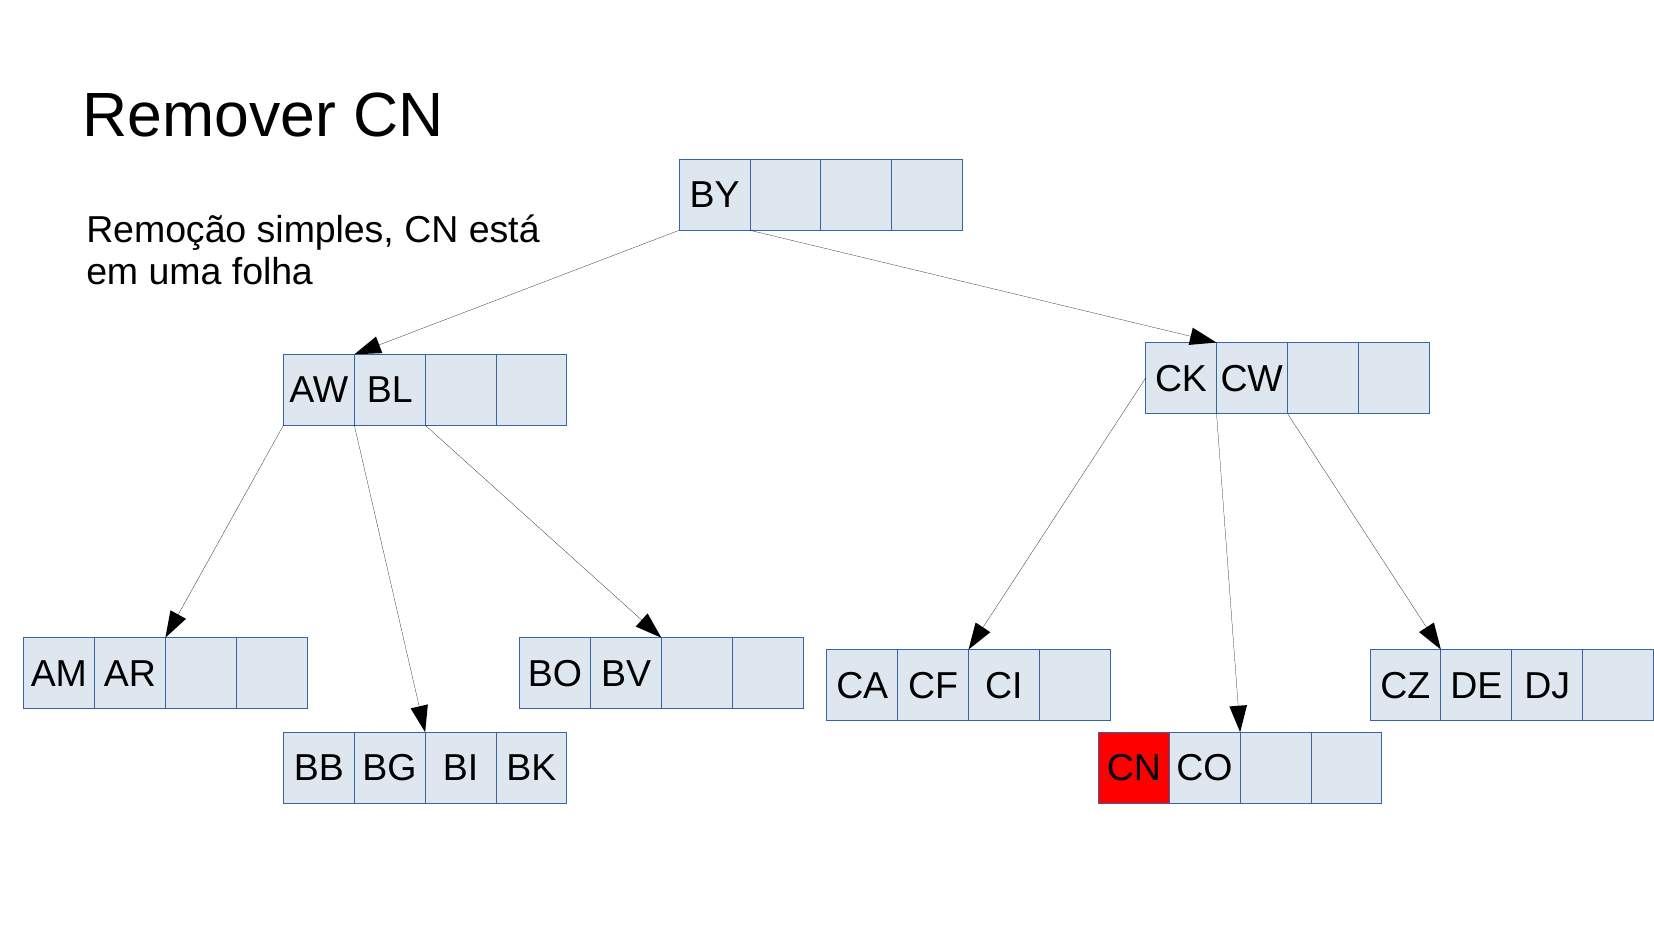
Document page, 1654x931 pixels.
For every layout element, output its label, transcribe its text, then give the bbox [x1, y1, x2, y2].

text_box BB [283, 732, 354, 804]
text_box [661, 637, 804, 709]
text_box [1582, 649, 1654, 721]
text_box CI [968, 649, 1039, 721]
text_box [425, 354, 567, 426]
text_box CA [826, 649, 897, 721]
title Remover CN [82, 37, 1571, 193]
text_box [1240, 732, 1382, 804]
text_box CN [1098, 732, 1169, 804]
text_box CW [1216, 342, 1287, 414]
text_box BI [425, 732, 496, 804]
text_box BO [519, 637, 590, 709]
text_box Remoção simples, CN está em uma folha [71, 200, 555, 300]
text_box BK [496, 732, 567, 804]
text_box CK [1145, 342, 1216, 414]
text_box CF [897, 649, 968, 721]
text_box [1039, 649, 1111, 721]
text_box AR [94, 637, 165, 709]
text_box [165, 637, 308, 709]
text_box [1287, 342, 1430, 414]
text_box BY [679, 159, 750, 231]
text_box AM [23, 637, 94, 709]
text_box BG [354, 732, 425, 804]
text_box AW [283, 354, 354, 426]
text_box [750, 159, 963, 231]
text_box DJ [1511, 649, 1582, 721]
text_box DE [1440, 649, 1511, 721]
text_box BV [590, 637, 661, 709]
text_box CZ [1370, 649, 1440, 721]
text_box CO [1169, 732, 1240, 804]
text_box BL [354, 354, 425, 426]
